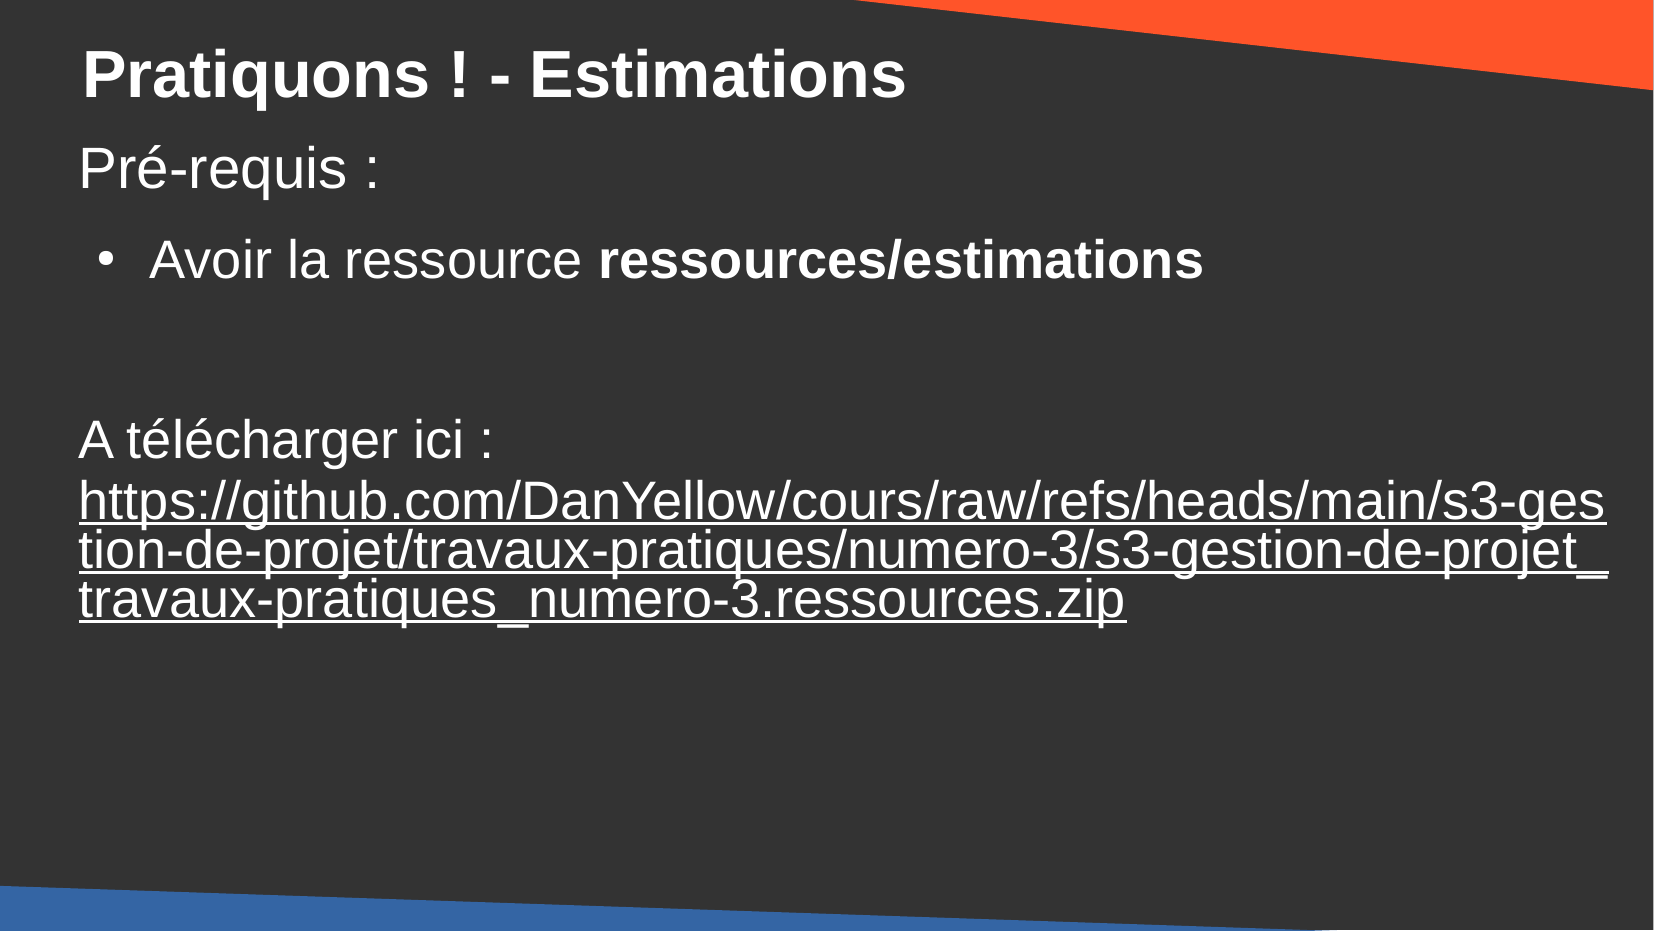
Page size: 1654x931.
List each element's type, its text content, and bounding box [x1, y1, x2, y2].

text_box [854, 0, 1654, 91]
list Pré-requis : Avoir la ressource ressources/estimations A télécharger ici : https://github.com/DanYellow/cours/raw/refs/heads/main/s3-gestion-de-projet/travaux-pratiques/numero-3/s3-gestion-de-projet_travaux-pratiques_numero-3.ressources.zip [78, 135, 1618, 721]
text_box [0, 885, 1337, 931]
title Pratiquons ! - Estimations [82, 37, 1571, 114]
